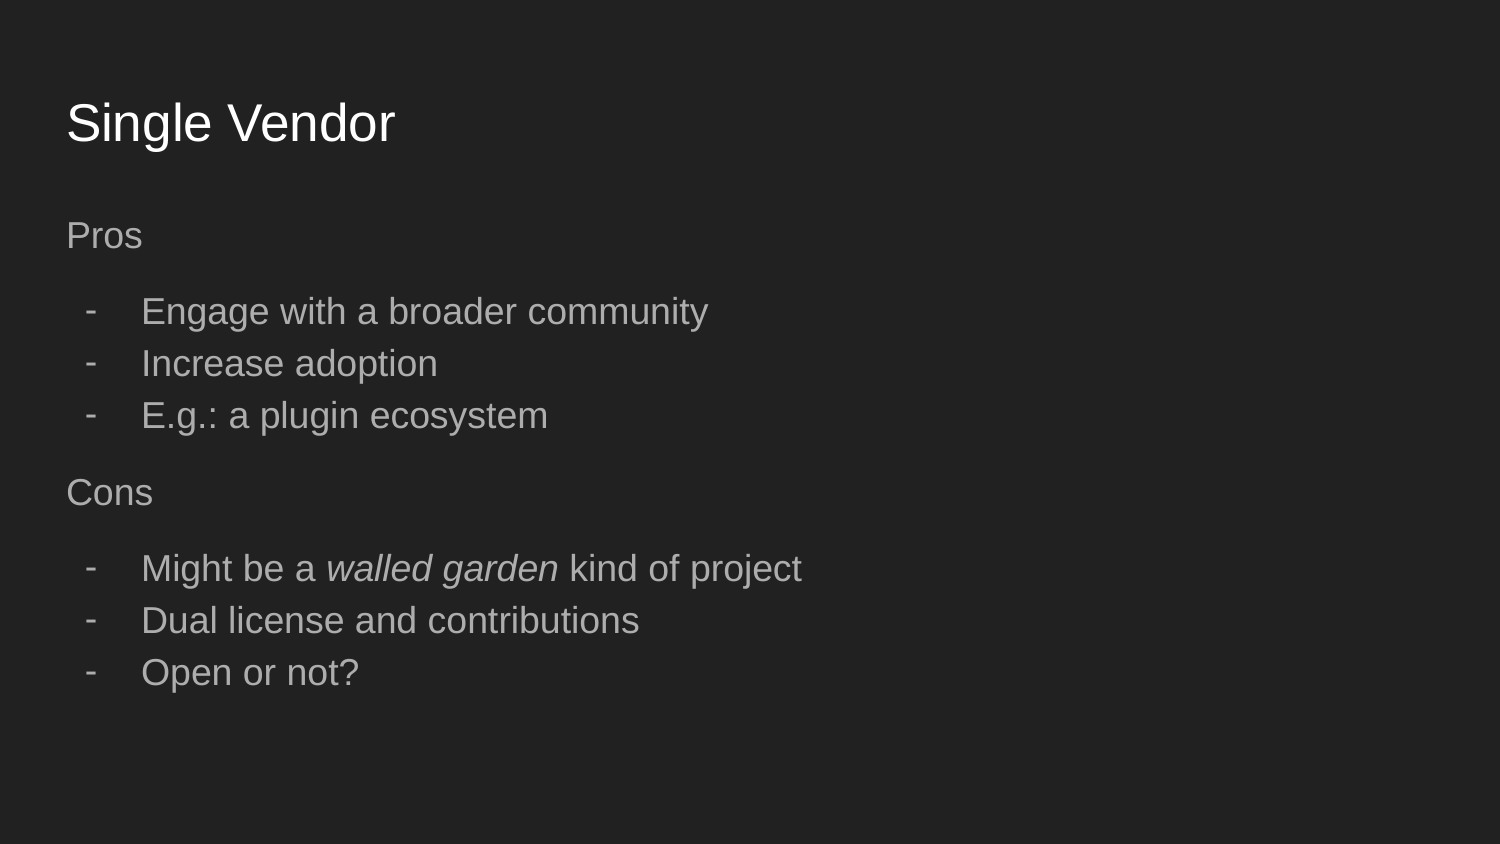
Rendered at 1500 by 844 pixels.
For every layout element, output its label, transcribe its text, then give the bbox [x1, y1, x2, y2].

list Pros Engage with a broader community Increase adoption E.g.: a plugin ecosystem Cons Might be a walled garden kind of project Dual license and contributions Open or not? [51, 189, 1449, 750]
title Single Vendor [51, 72, 1449, 167]
